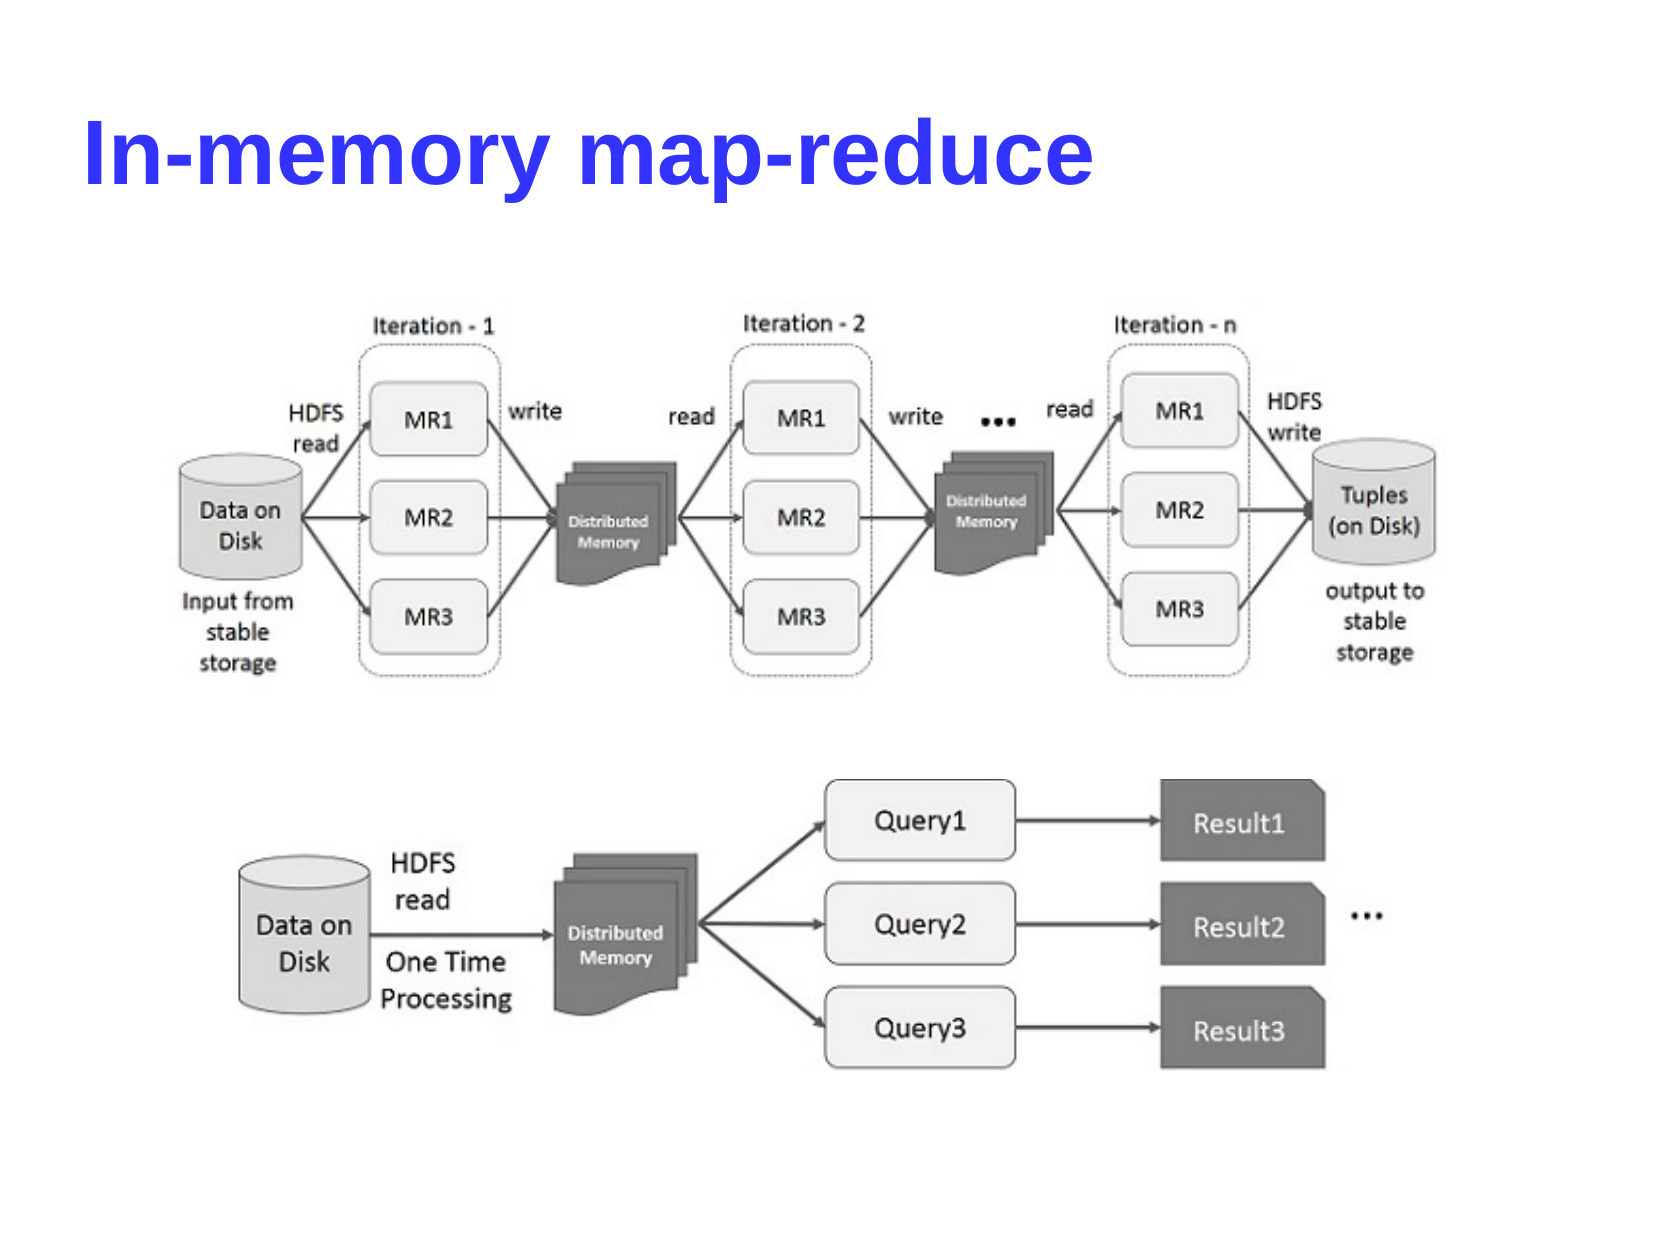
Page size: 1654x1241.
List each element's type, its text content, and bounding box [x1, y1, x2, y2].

picture [167, 299, 1447, 691]
picture [237, 779, 1392, 1081]
title In-memory map-reduce [82, 49, 1571, 257]
